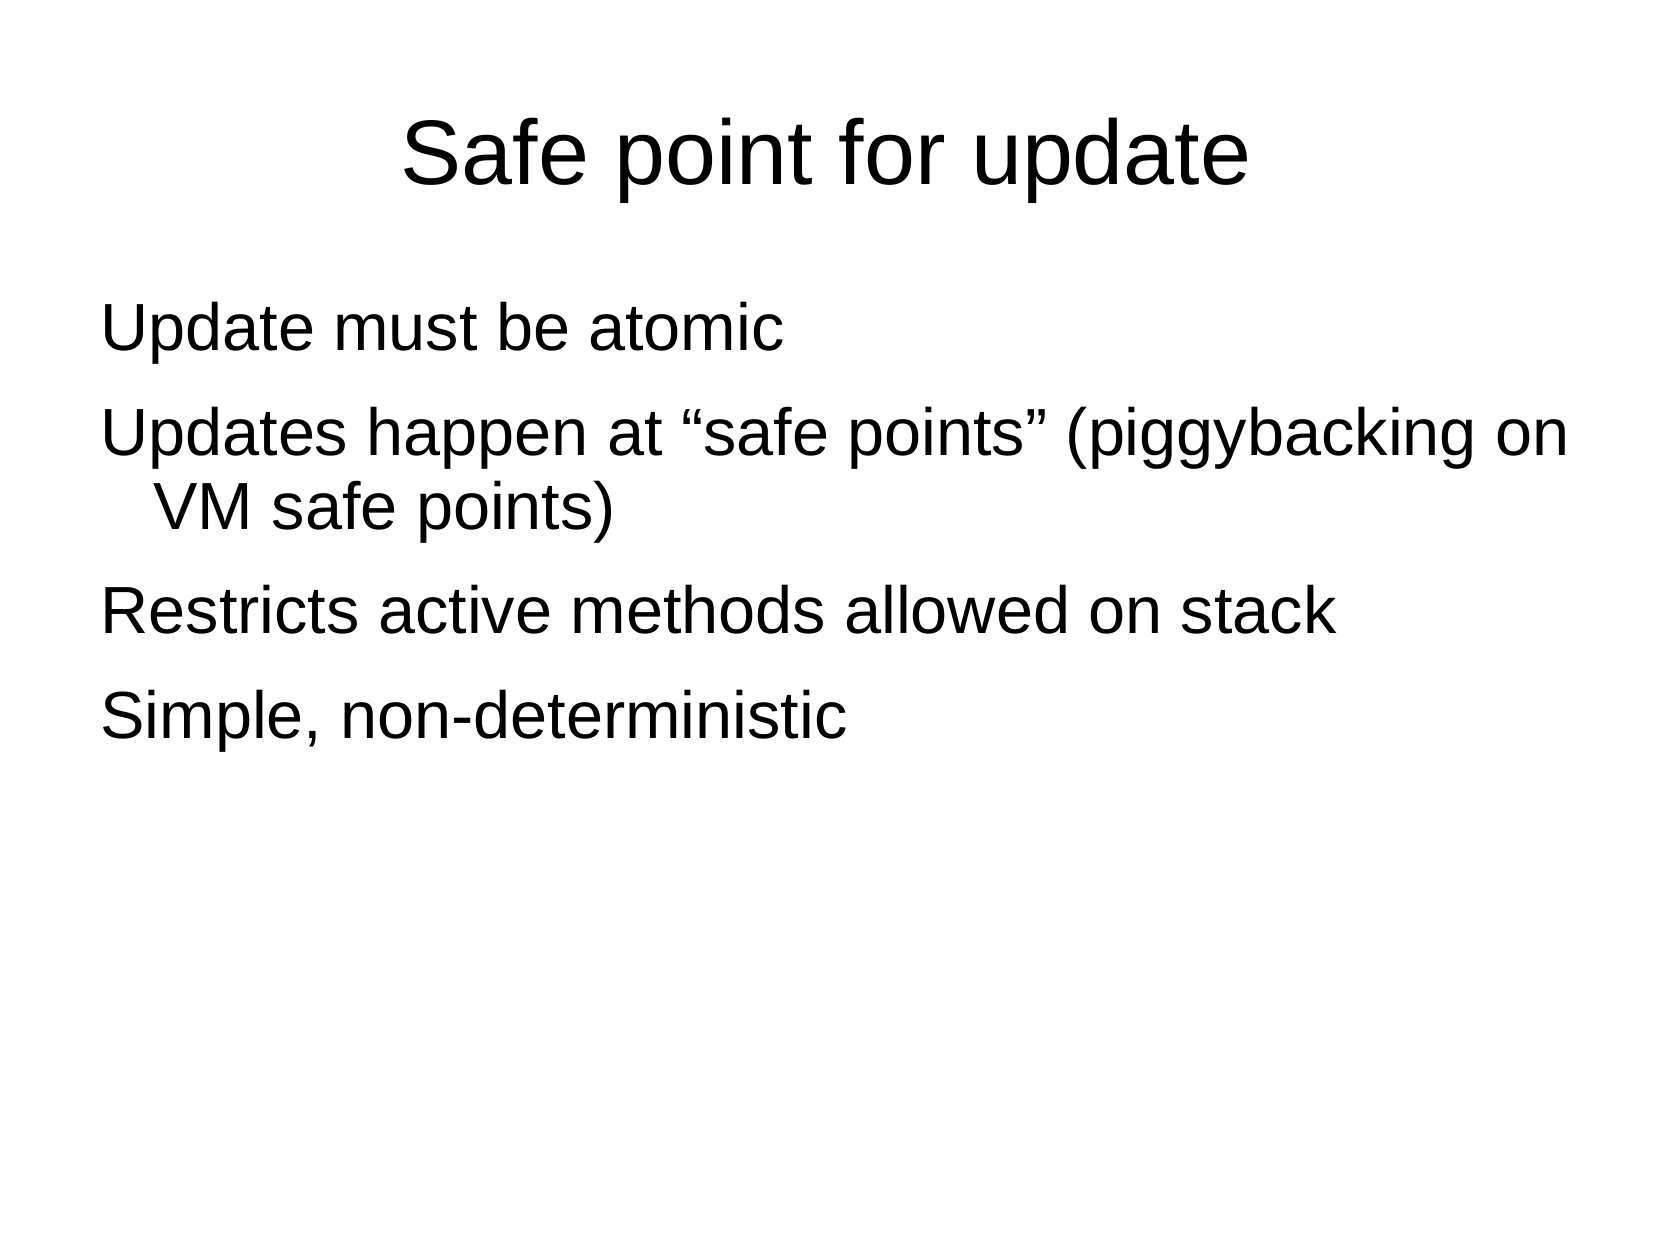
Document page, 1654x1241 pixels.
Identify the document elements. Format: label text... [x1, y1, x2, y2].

title Safe point for update [82, 56, 1571, 250]
list Update must be atomic Updates happen at “safe points” (piggybacking on VM safe points) Restricts active methods allowed on stack Simple, non-deterministic [82, 290, 1571, 1094]
